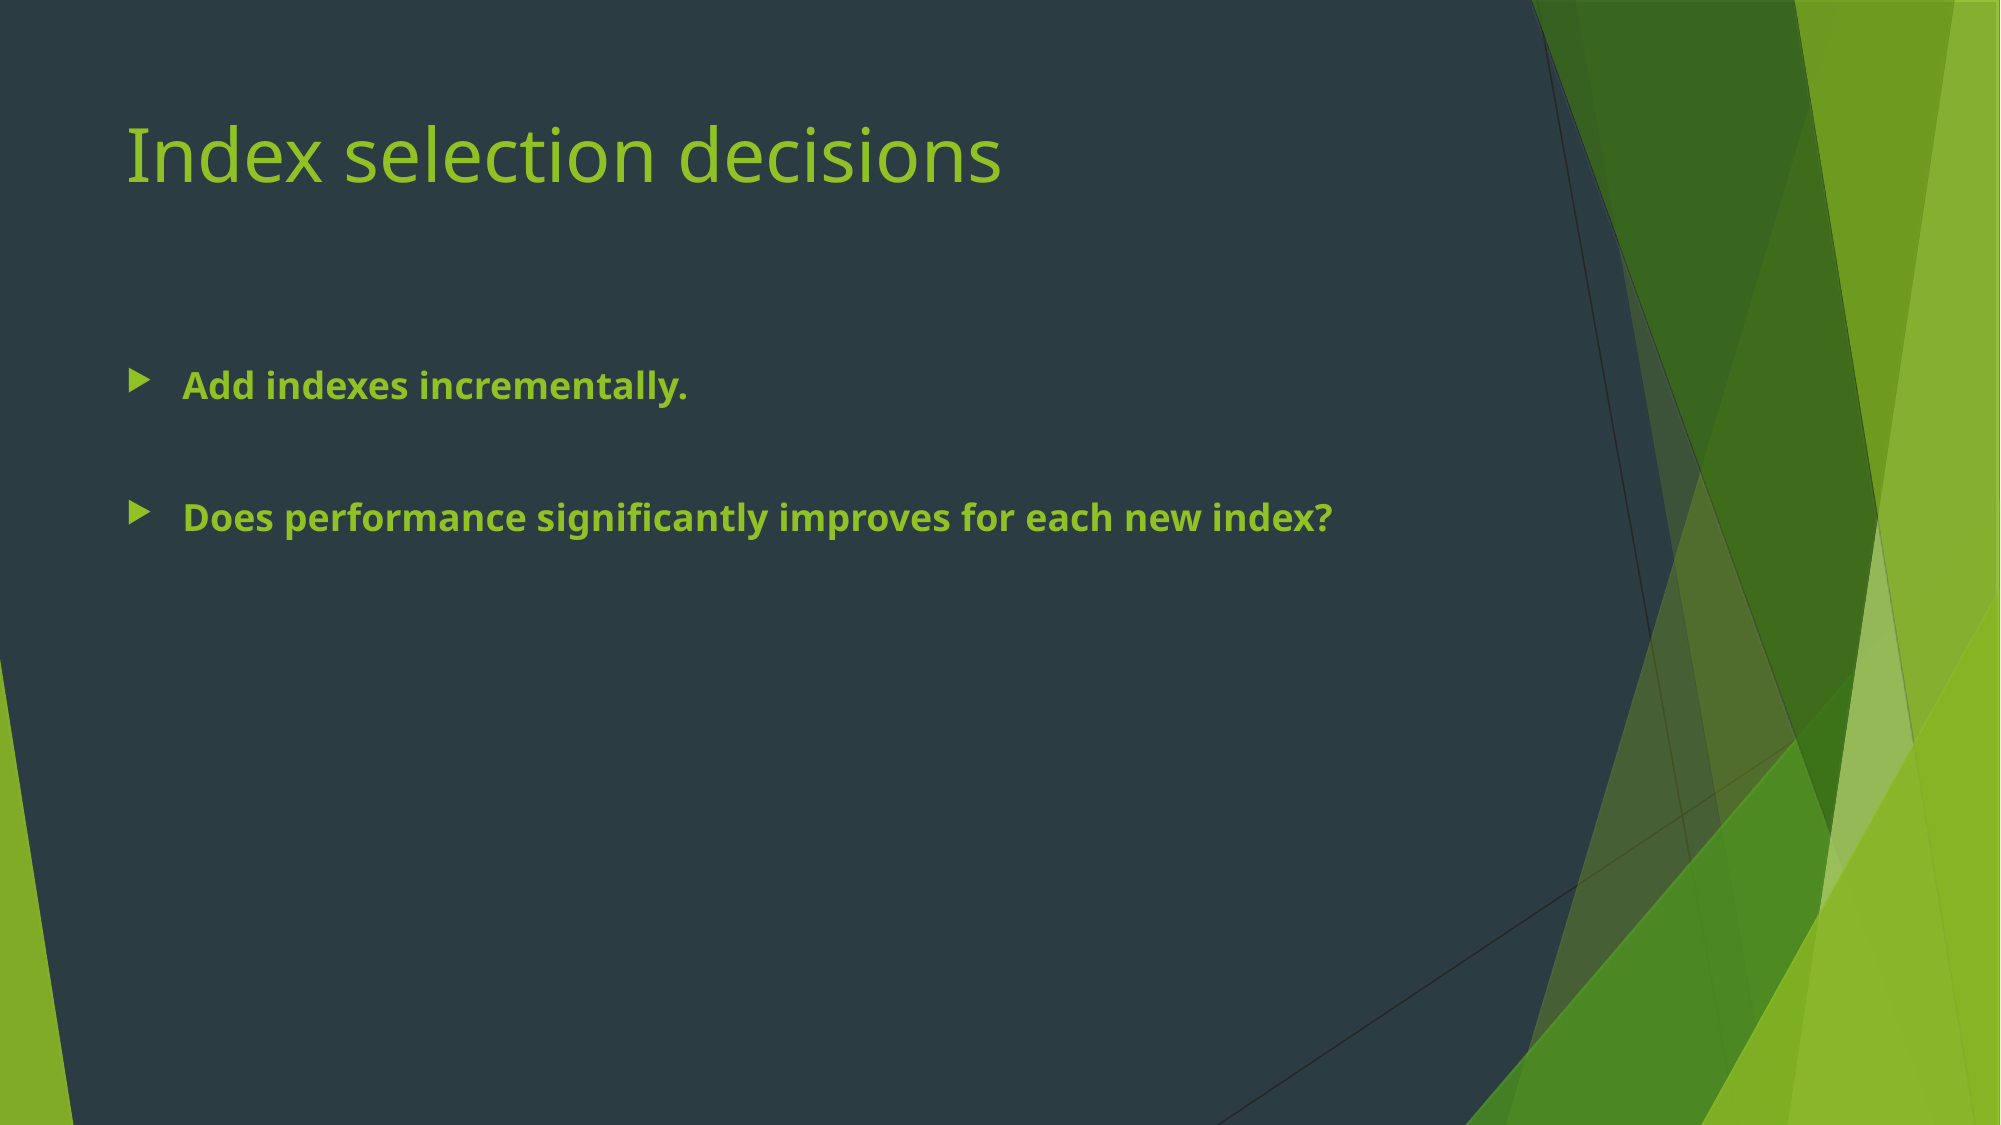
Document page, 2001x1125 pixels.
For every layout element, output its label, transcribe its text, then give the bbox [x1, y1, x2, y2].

title Index selection decisions [111, 99, 1522, 317]
list Add indexes incrementally. Does performance significantly improves for each new index? [111, 354, 1522, 992]
